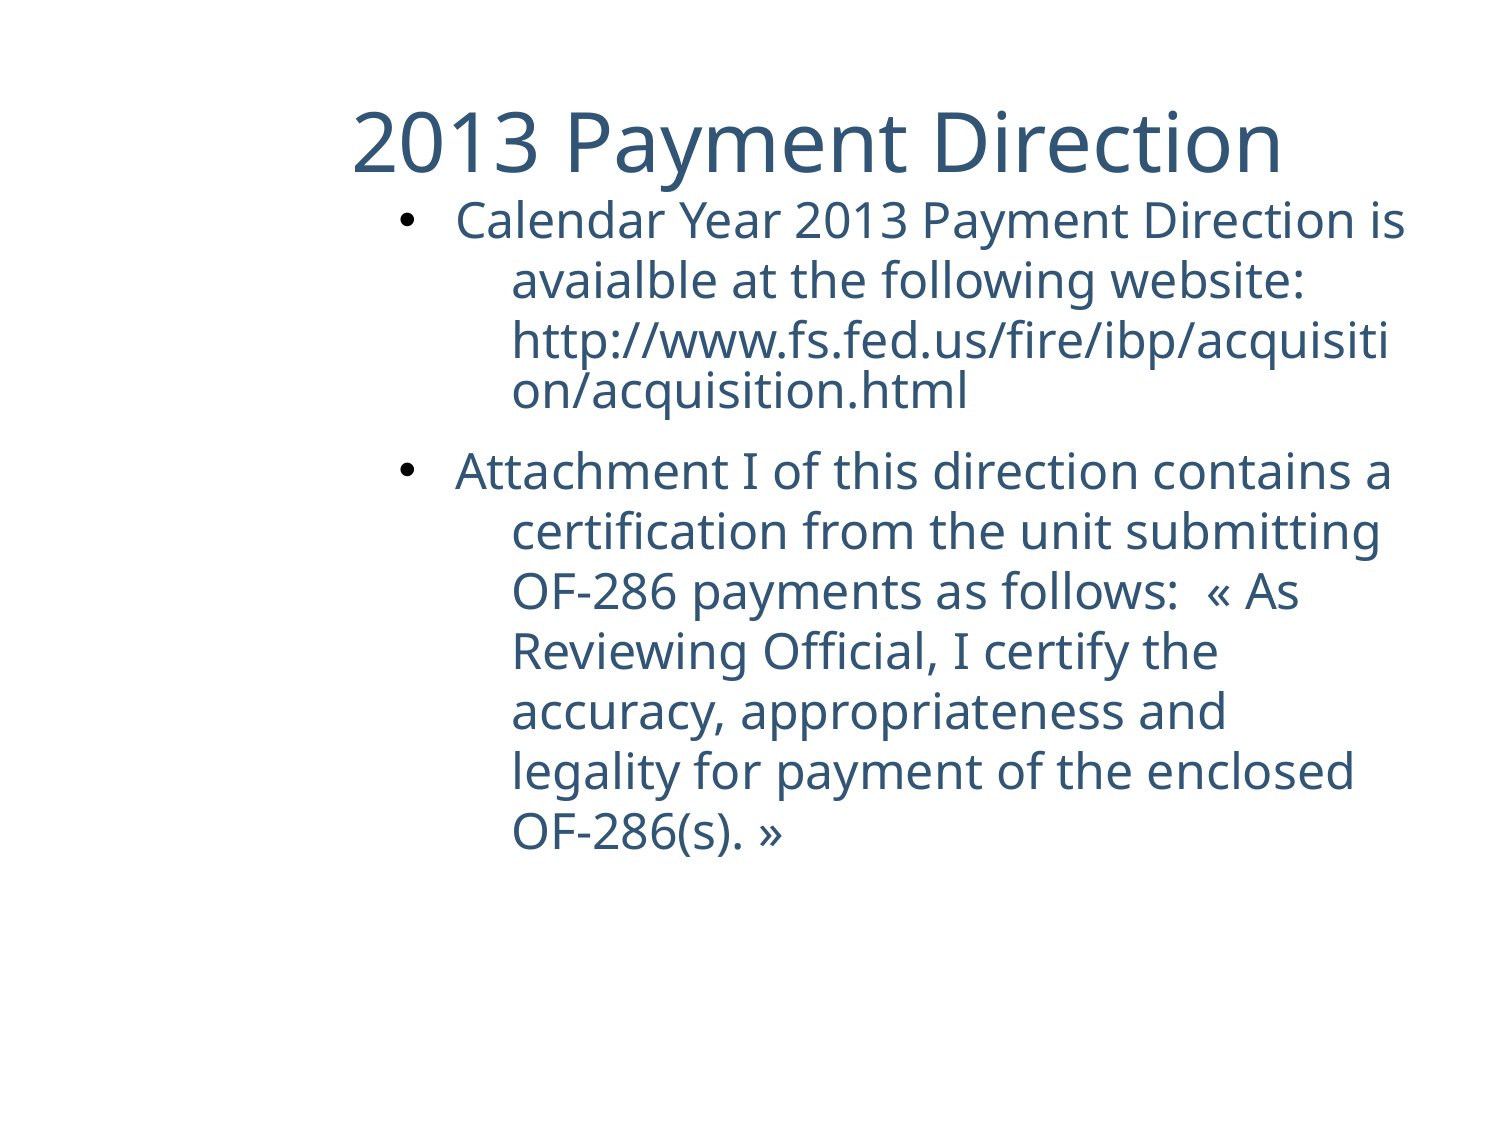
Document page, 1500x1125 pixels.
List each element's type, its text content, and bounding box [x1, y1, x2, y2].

list Calendar Year 2013 Payment Direction is avaialble at the following website: http://www.fs.fed.us/fire/ibp/acquisition/acquisition.html Attachment I of this direction contains a certification from the unit submitting OF-286 payments as follows: « As Reviewing Official, I certify the accuracy, appropriateness and legality for payment of the enclosed OF-286(s). » [383, 181, 1423, 1125]
title 2013 Payment Direction [336, 45, 1426, 233]
